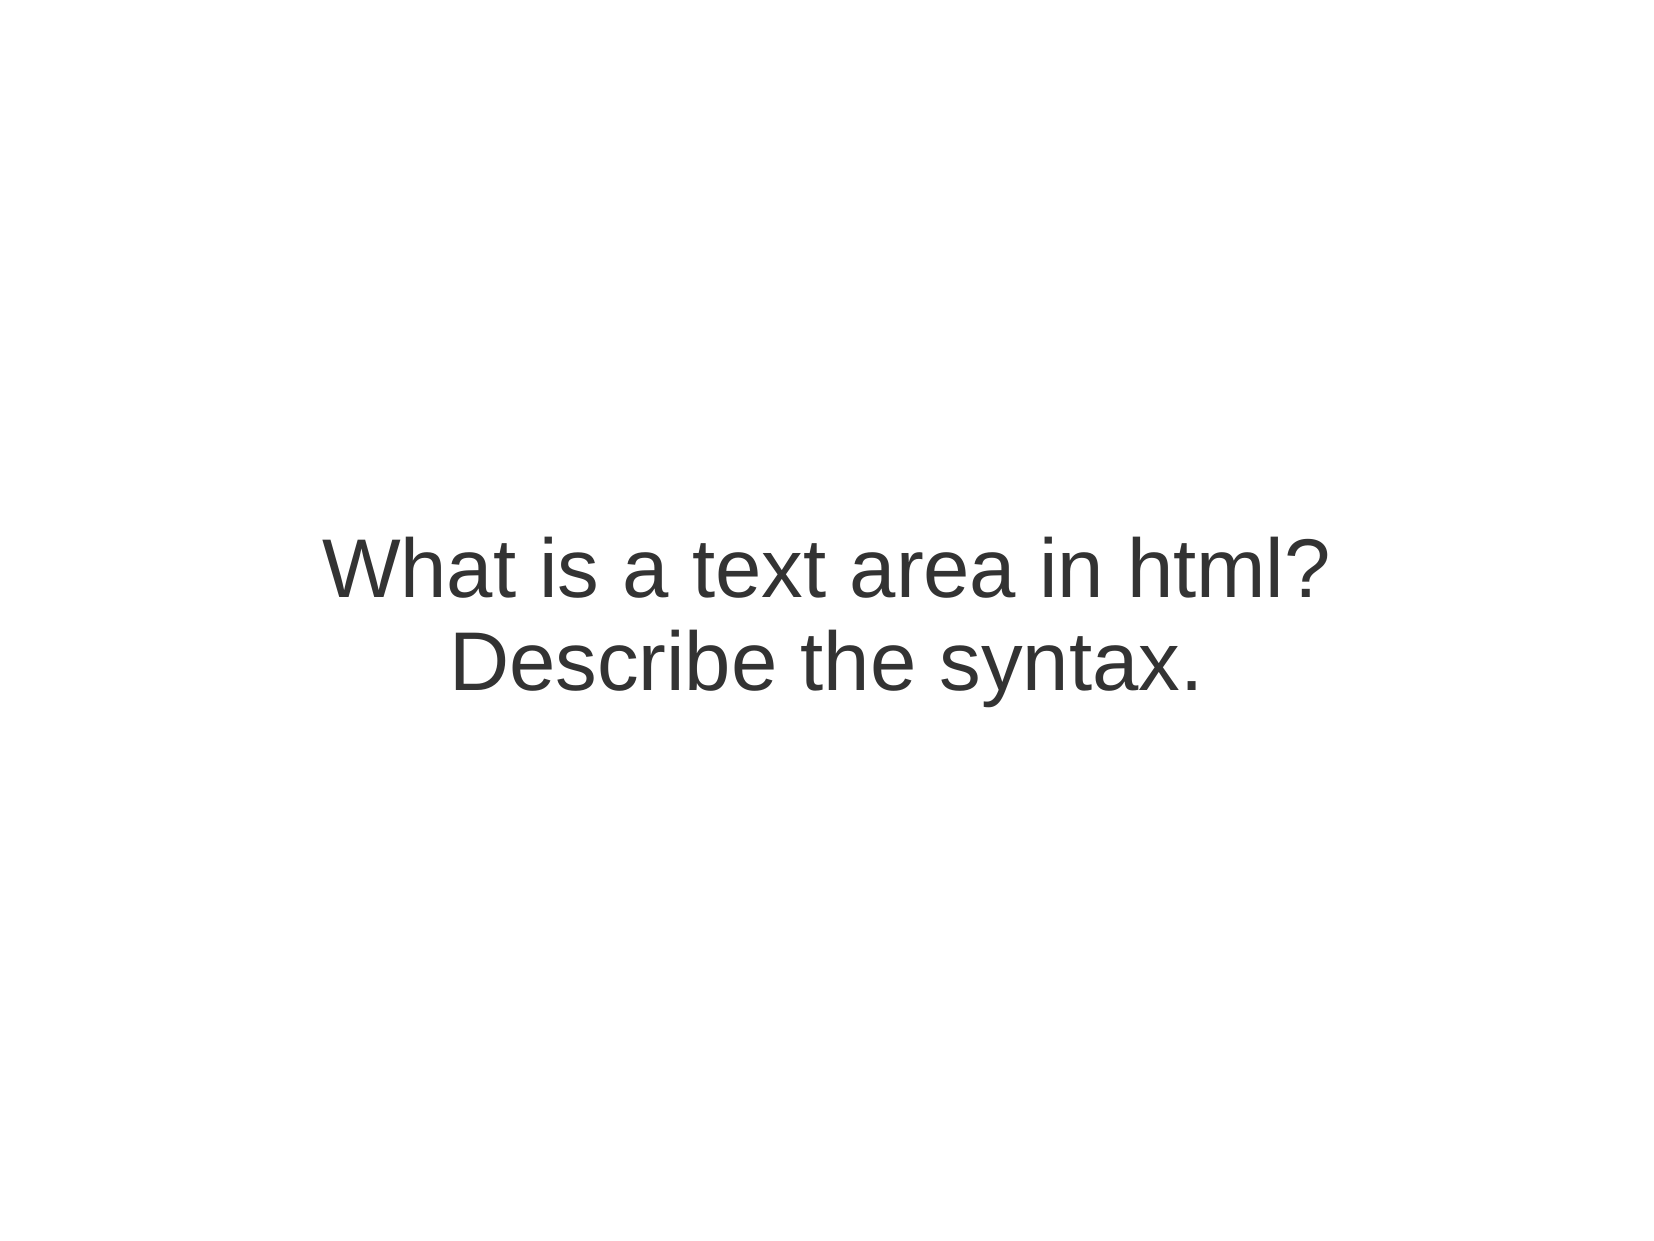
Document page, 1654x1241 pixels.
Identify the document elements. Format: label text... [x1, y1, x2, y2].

subtitle What is a text area in html? Describe the syntax. [82, 49, 1571, 1182]
